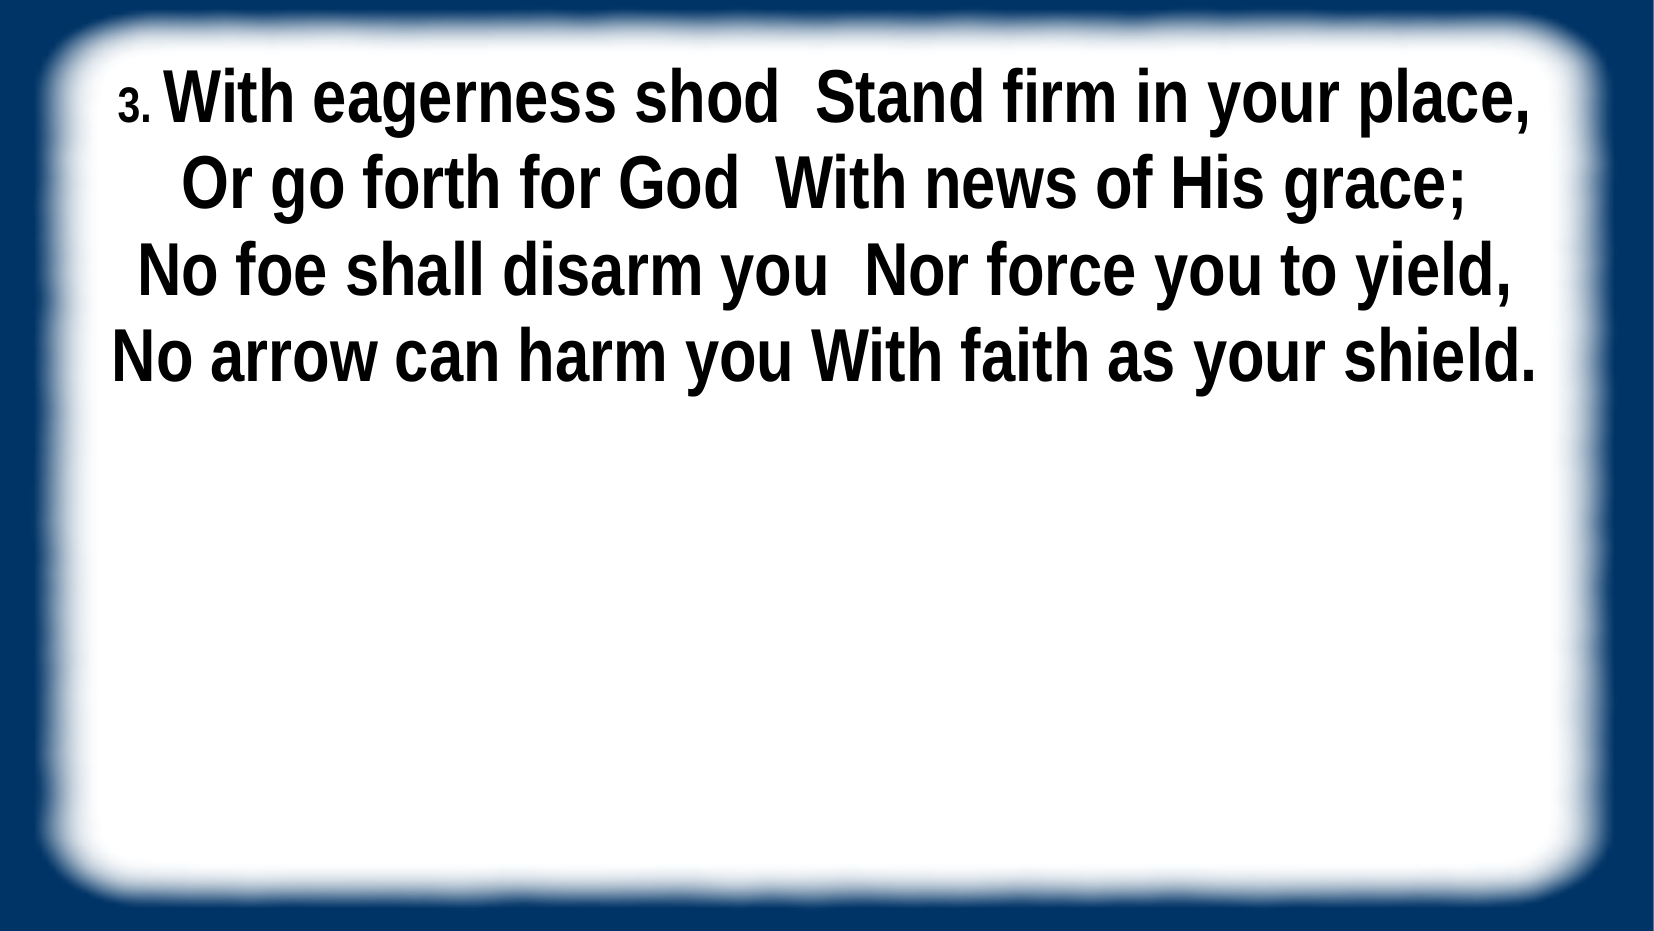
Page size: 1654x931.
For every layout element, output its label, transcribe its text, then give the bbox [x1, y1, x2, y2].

text_box 3. With eagerness shod Stand firm in your place, Or go forth for God With news of His grace; No foe shall disarm you Nor force you to yield, No arrow can harm you With faith as your shield. [90, 45, 1561, 436]
picture [0, 0, 1654, 931]
